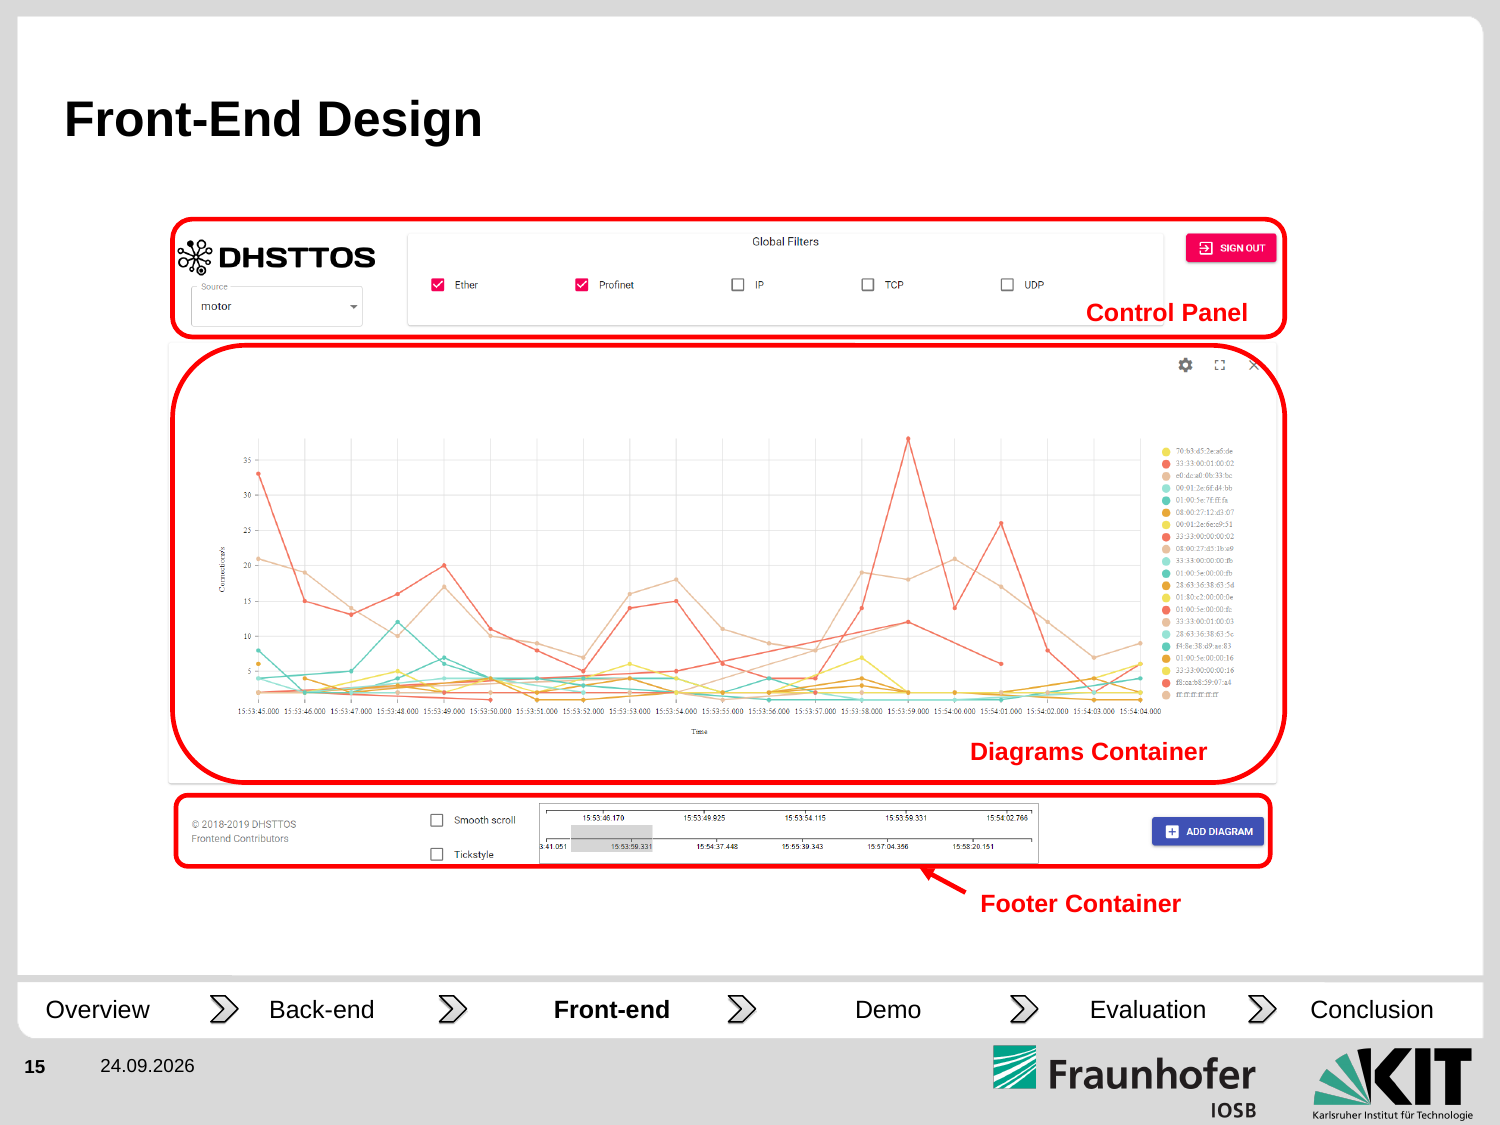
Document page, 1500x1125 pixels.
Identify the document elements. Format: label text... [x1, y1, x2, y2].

text_box Evaluation [1075, 986, 1222, 1031]
text_box Front-end [539, 986, 686, 1031]
text_box [728, 995, 756, 1022]
text_box Back-end [254, 986, 418, 1031]
text_box [1010, 995, 1038, 1022]
title Front-End Design [64, 54, 1198, 147]
text_box Footer Container [965, 872, 1219, 939]
text_box Control Panel [1071, 281, 1271, 323]
text_box [210, 995, 238, 1022]
text_box [439, 995, 467, 1022]
text_box Conclusion [1295, 986, 1500, 1031]
text_box Demo [840, 986, 937, 1031]
text_box [1248, 995, 1277, 1022]
text_box Diagrams Container [955, 720, 1236, 768]
text_box 17.04.2019 [100, 1053, 272, 1113]
text_box Overview [30, 986, 194, 1031]
picture [0, 0, 1500, 1125]
